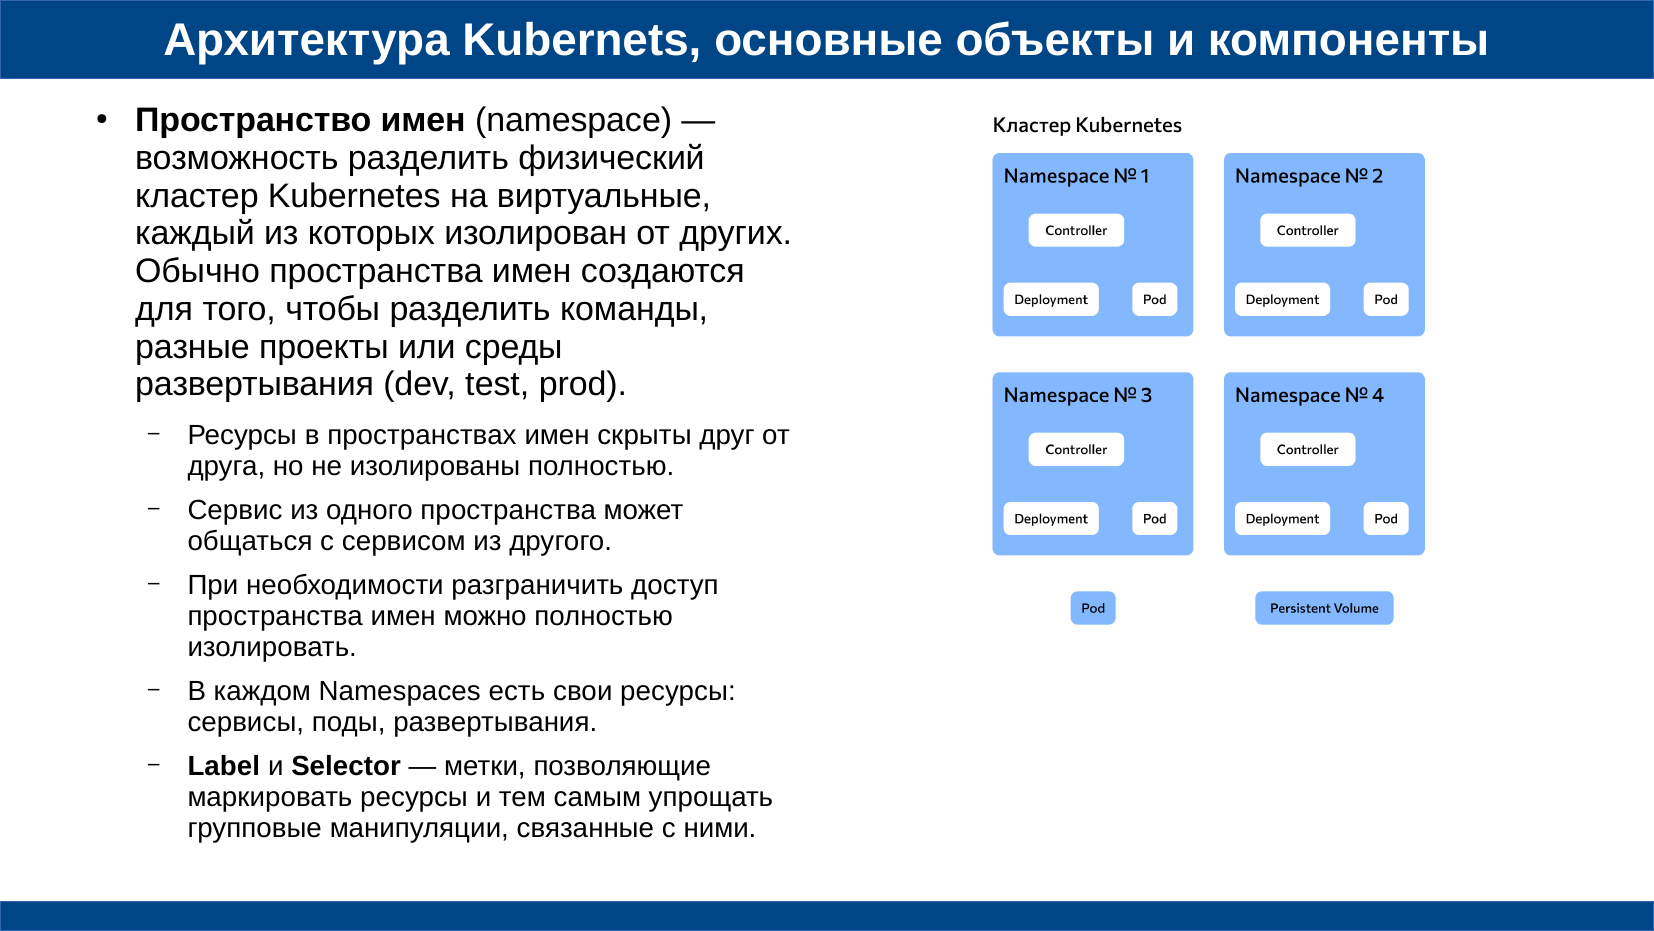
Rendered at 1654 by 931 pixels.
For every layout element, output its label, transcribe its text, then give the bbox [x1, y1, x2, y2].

picture [938, 101, 1479, 641]
list Пространство имен (namespace) — возможность разделить физический кластер Kubernetes на виртуальные, каждый из которых изолирован от других. Обычно пространства имен создаются для того, чтобы разделить команды, разные проекты или среды развертывания (dev, test, prod). Ресурсы в пространствах имен скрыты друг от друга, но не изолированы полностью. Сервис из одного пространства может общаться с сервисом из другого. При необходимости разграничить доступ пространства имен можно полностью изолировать. В каждом Namespaces есть свои ресурсы: сервисы, поды, развертывания. Label и Selector — метки, позволяющие маркировать ресурсы и тем самым упрощать групповые манипуляции, связанные с ними. [82, 101, 809, 856]
title Архитектура Kubernets, основные объекты и компоненты [0, 0, 1654, 79]
